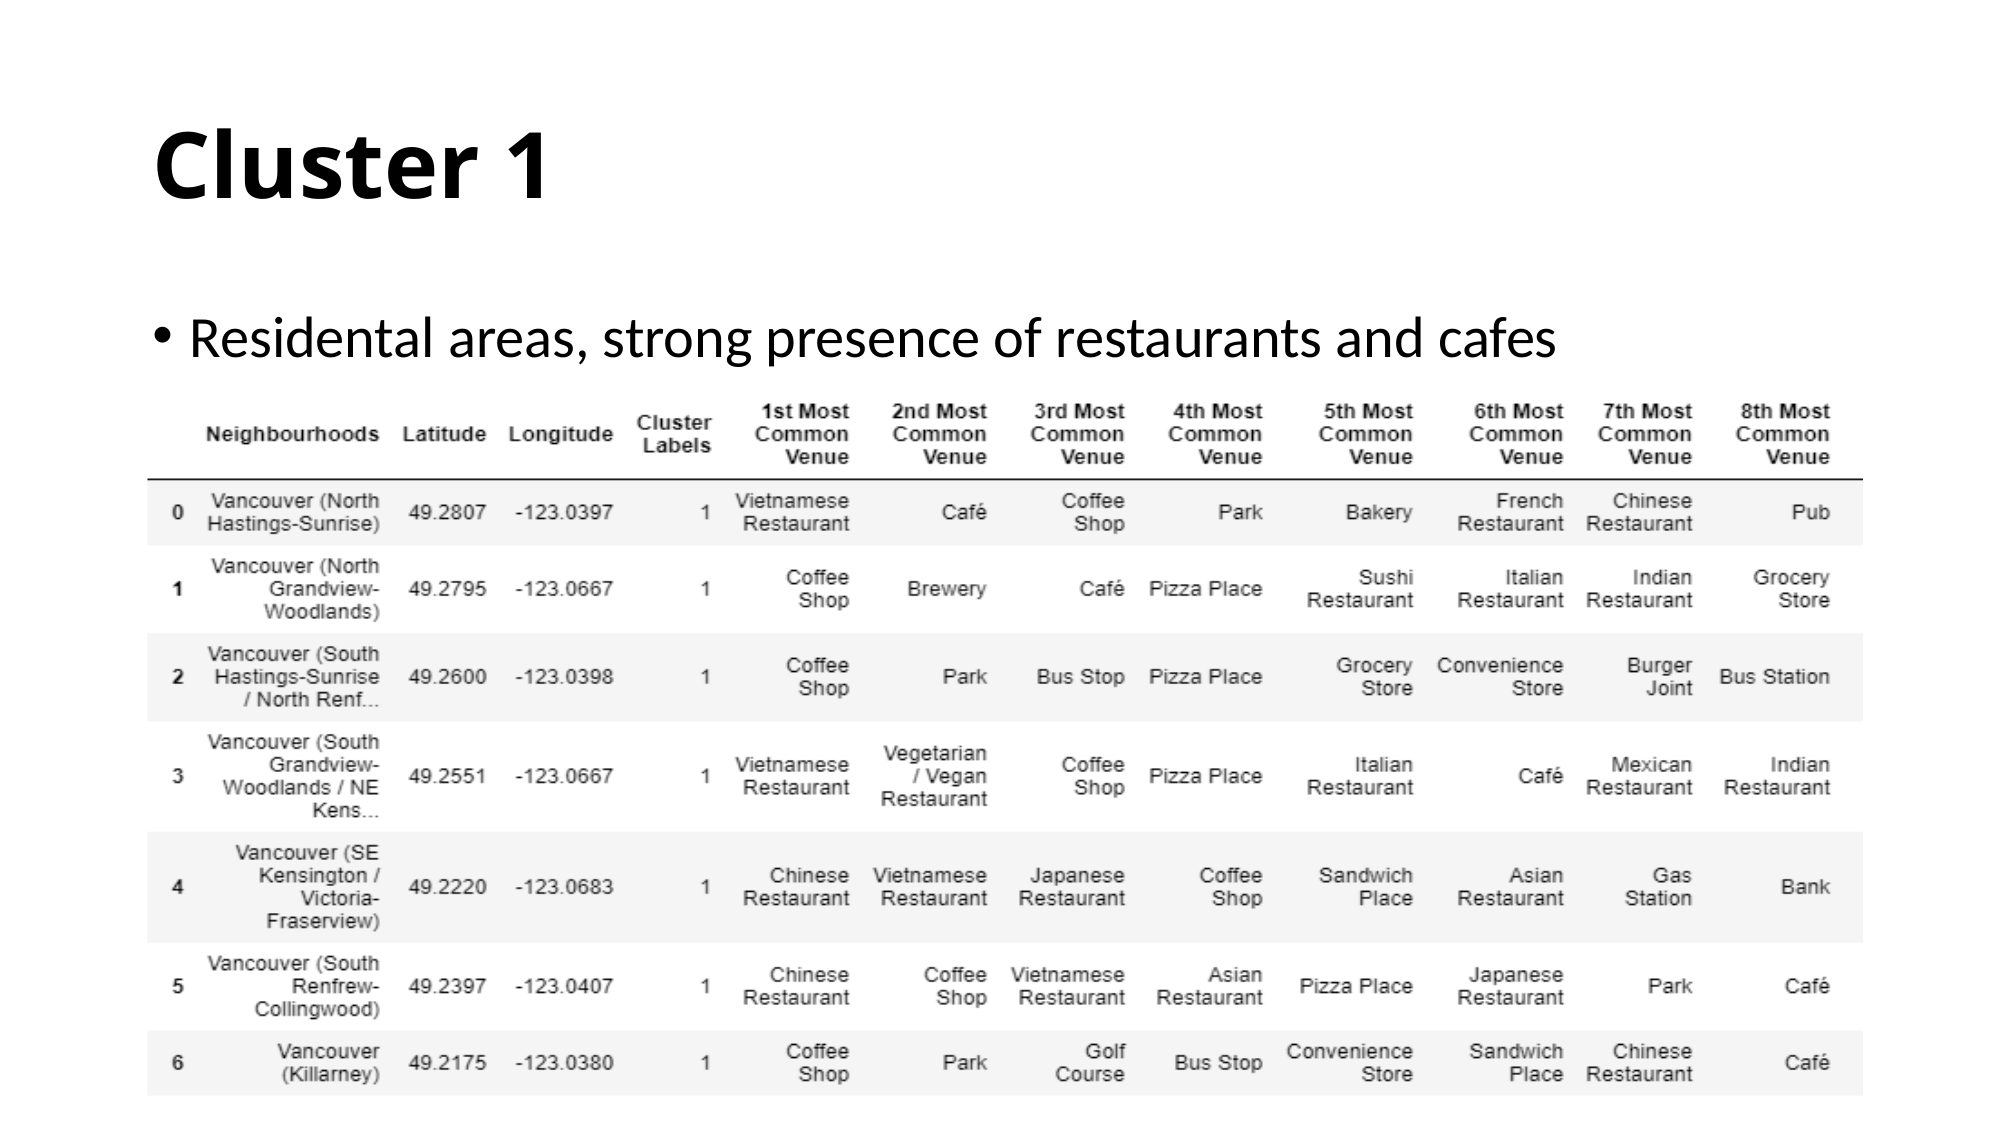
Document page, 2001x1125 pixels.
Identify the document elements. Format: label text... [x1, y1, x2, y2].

list Residental areas, strong presence of restaurants and cafes [137, 299, 1863, 386]
picture [137, 386, 1863, 1101]
title Cluster 1 [137, 59, 1863, 278]
